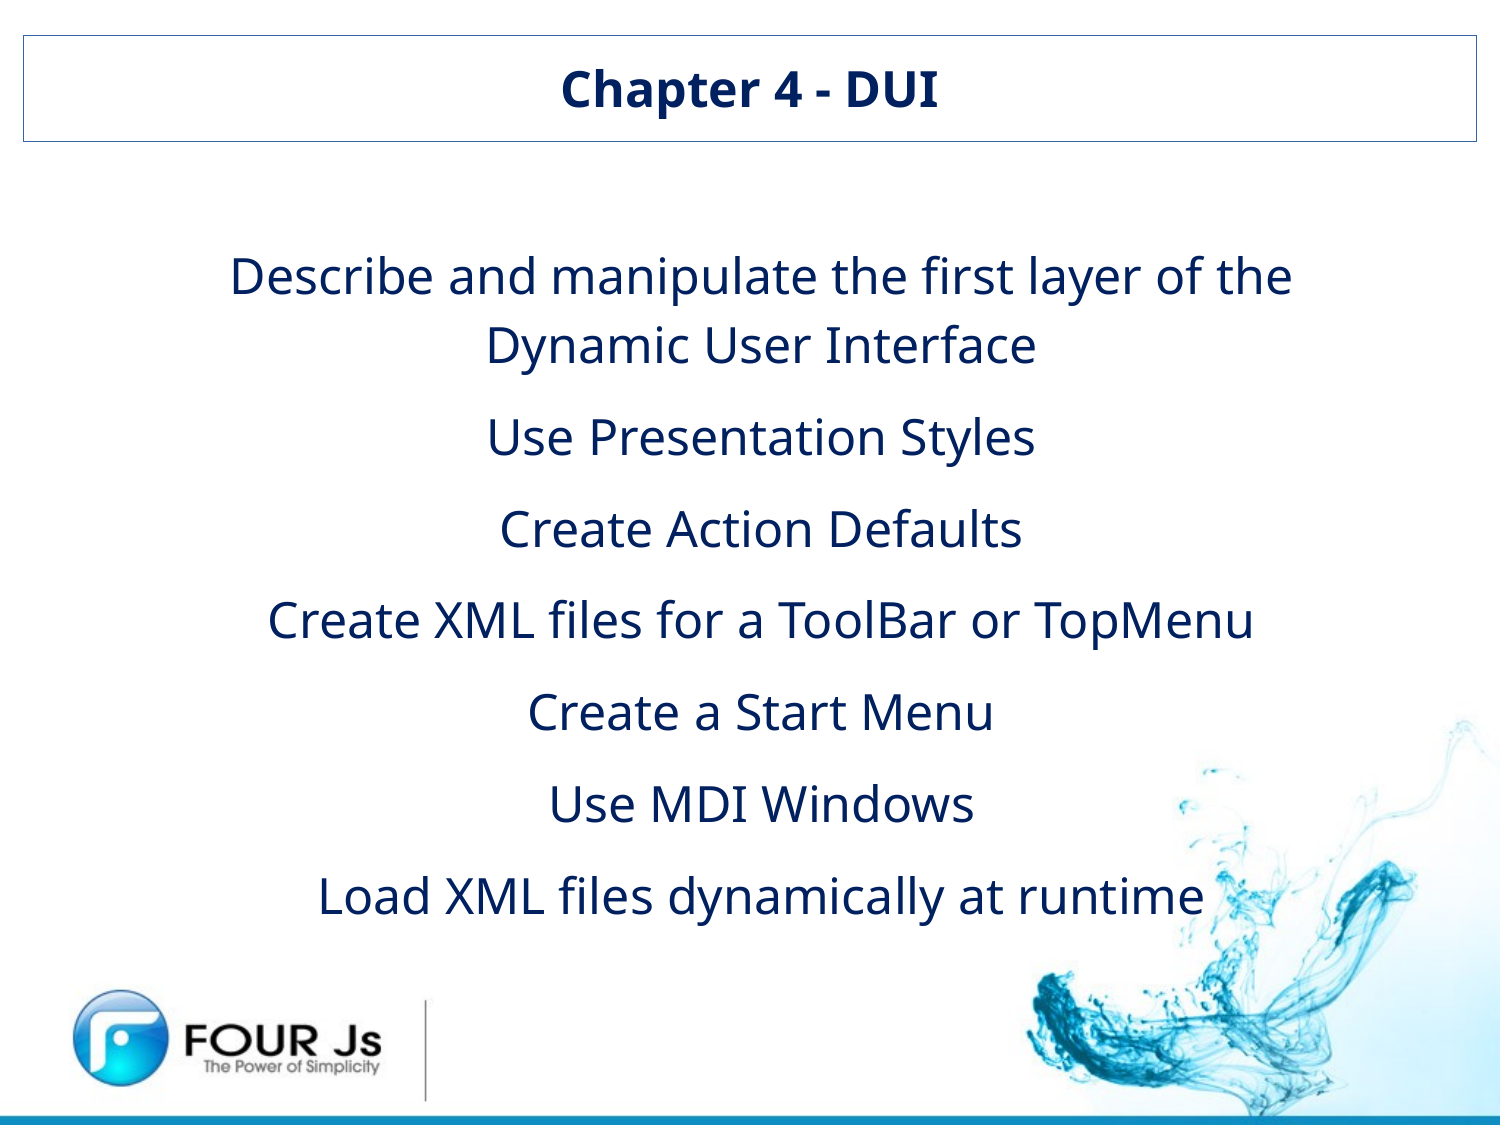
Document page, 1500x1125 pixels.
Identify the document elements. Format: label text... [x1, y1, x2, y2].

text_box Describe and manipulate the first layer of the Dynamic User Interface Use Presentation Styles Create Action Defaults Create XML files for a ToolBar or TopMenu Create a Start Menu Use MDI Windows Load XML files dynamically at runtime [153, 234, 1371, 945]
picture [0, 0, 1500, 1122]
title Chapter 4 - DUI [23, 35, 1477, 142]
